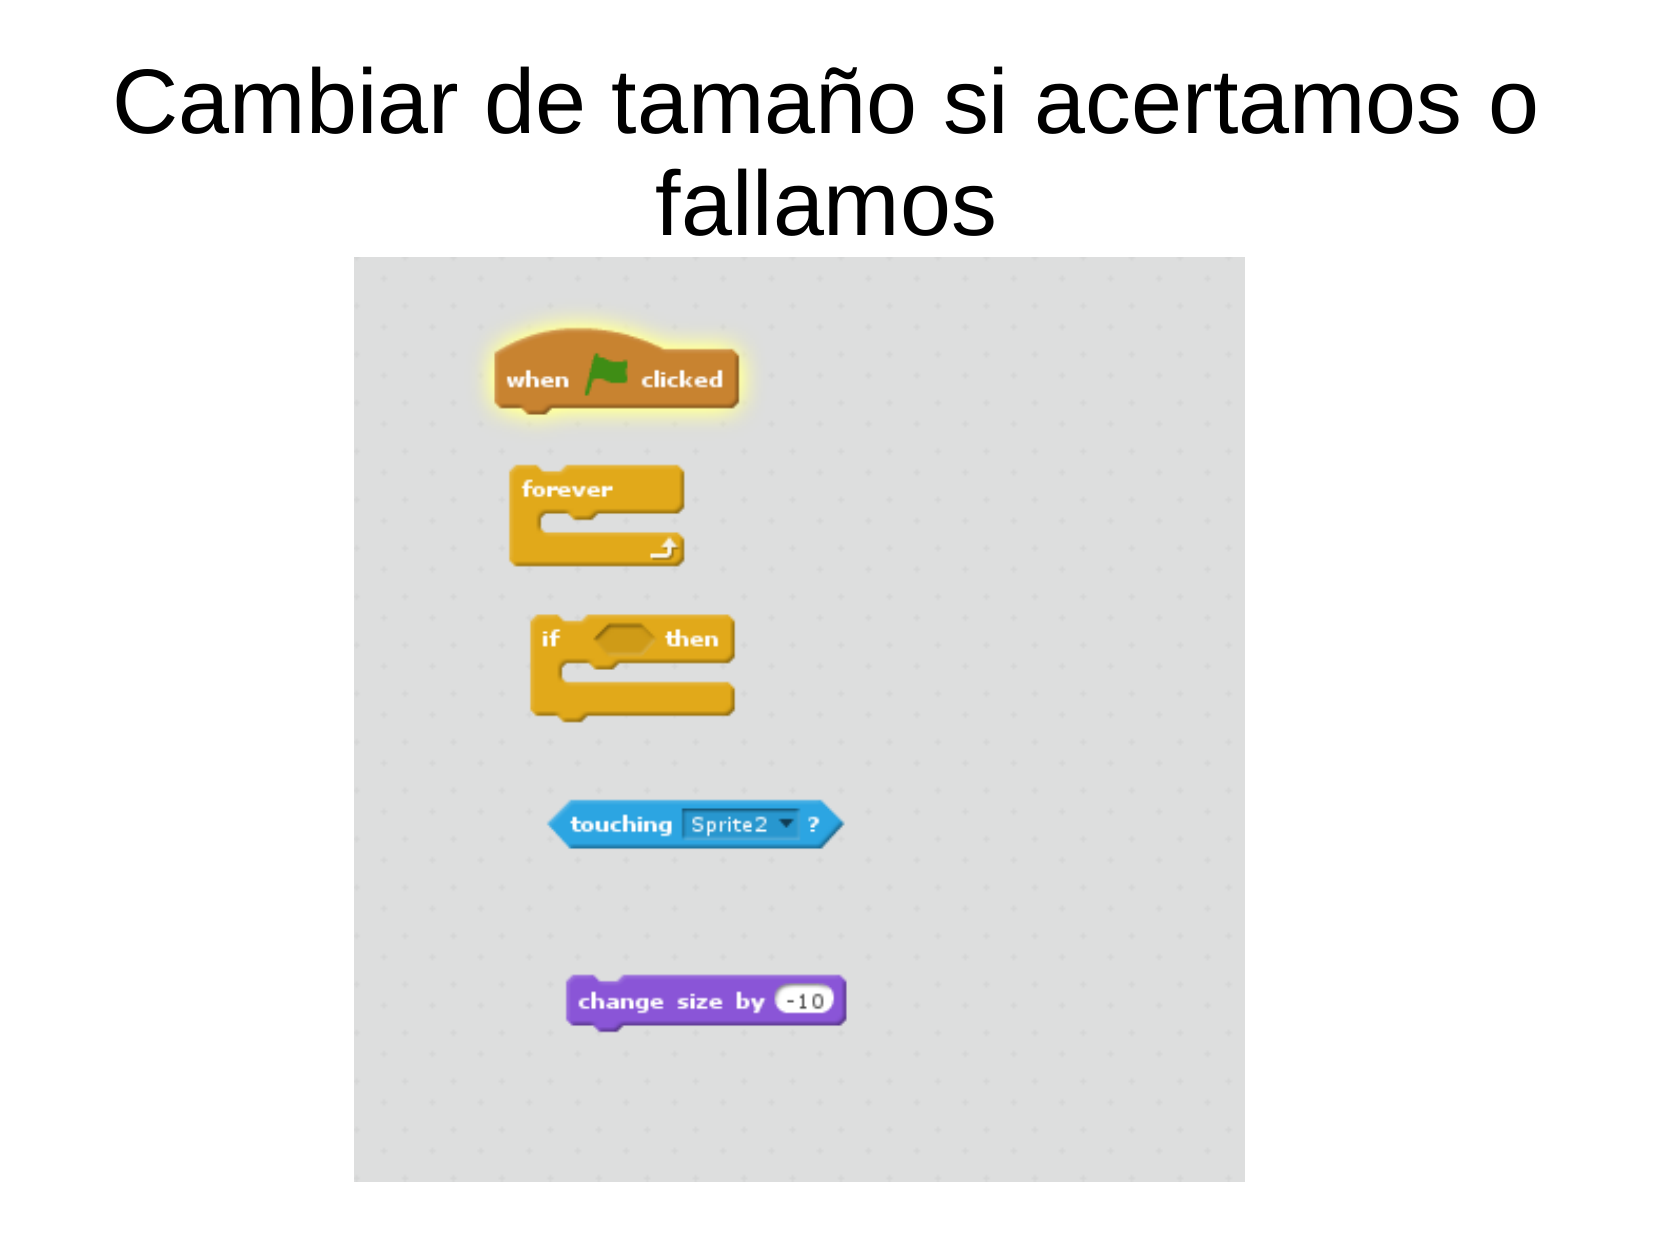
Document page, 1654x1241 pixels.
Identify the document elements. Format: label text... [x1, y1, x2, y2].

title Cambiar de tamaño si acertamos o fallamos [82, 49, 1571, 257]
picture [354, 257, 1245, 1182]
